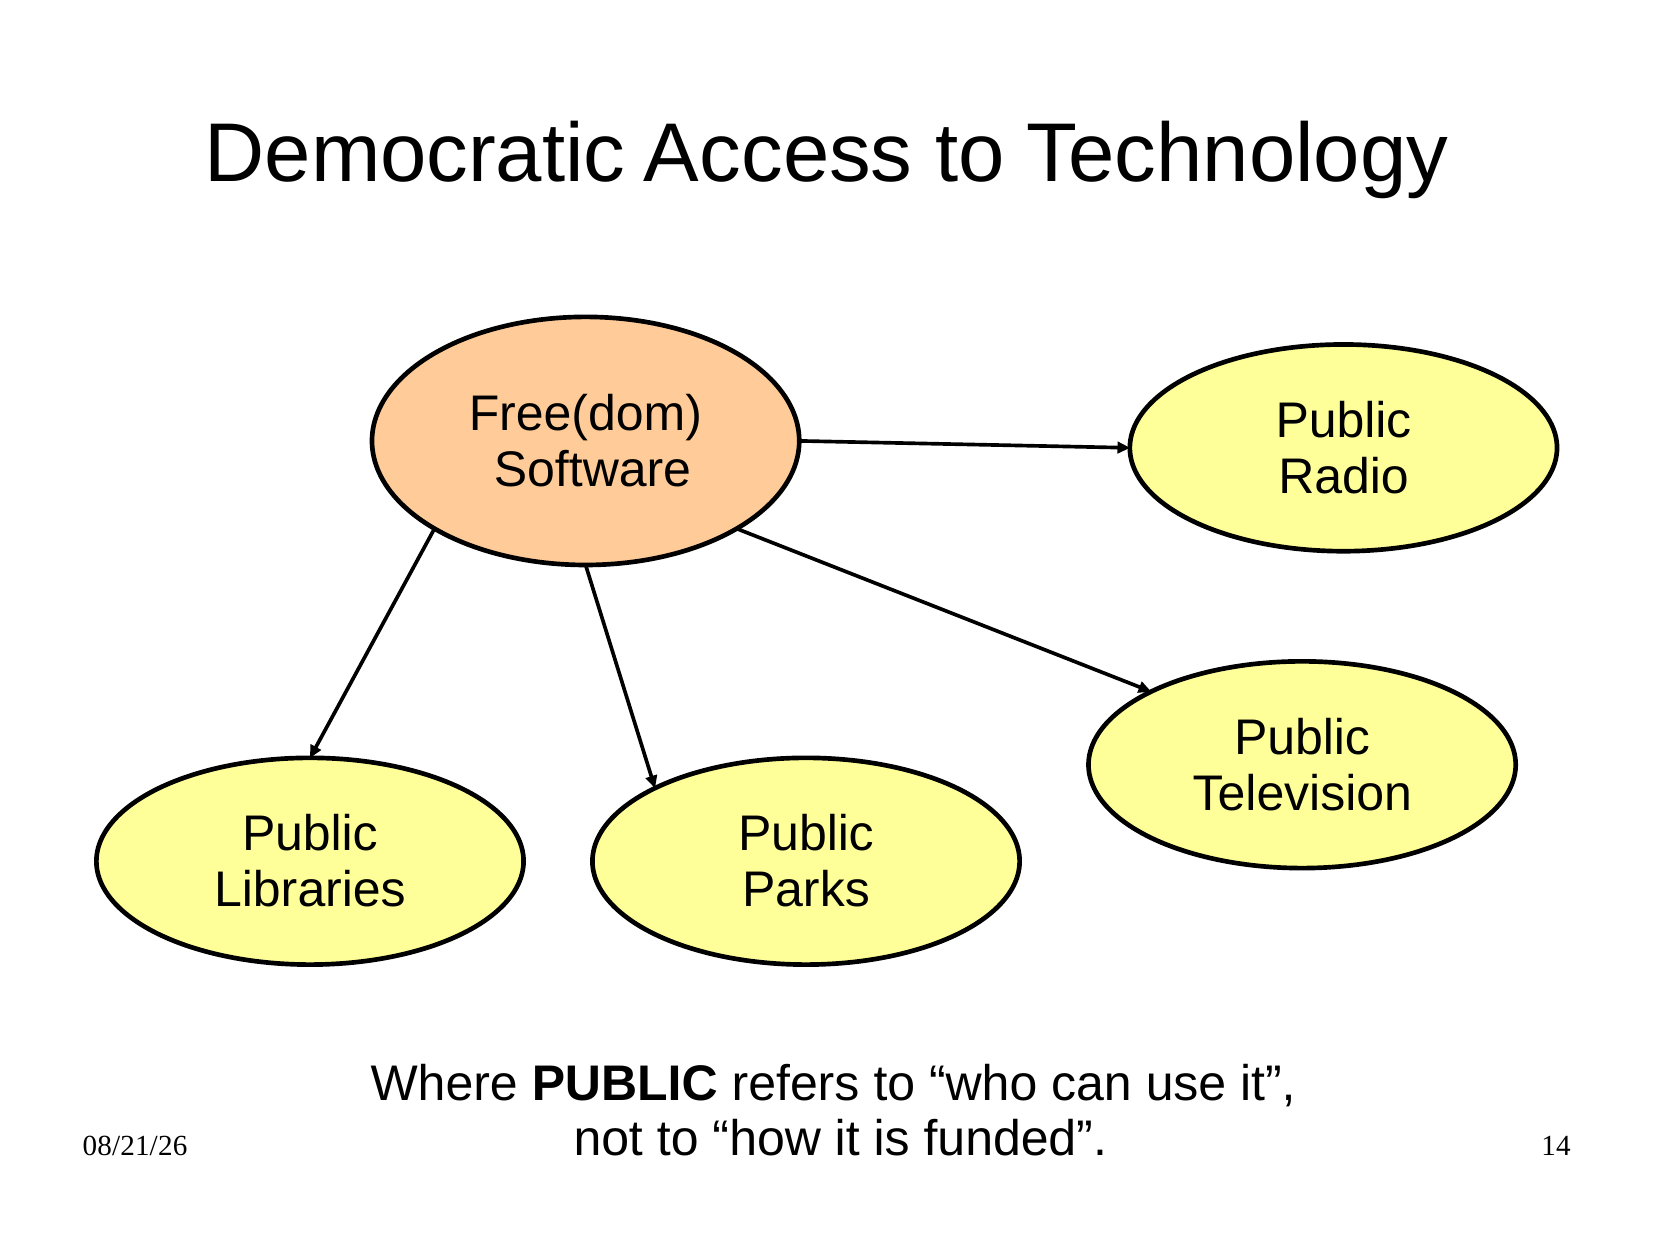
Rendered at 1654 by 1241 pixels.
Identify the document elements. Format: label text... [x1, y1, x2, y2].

text_box Free(dom) Software [371, 316, 800, 565]
title Democratic Access to Technology [82, 49, 1571, 257]
text_box Where PUBLIC refers to “who can use it”, not to “how it is funded”. [82, 1047, 1599, 1175]
text_box Public Libraries [96, 757, 524, 965]
text_box Public Radio [1129, 344, 1558, 552]
text_box Public Television [1088, 661, 1516, 869]
text_box Public Parks [592, 757, 1020, 965]
